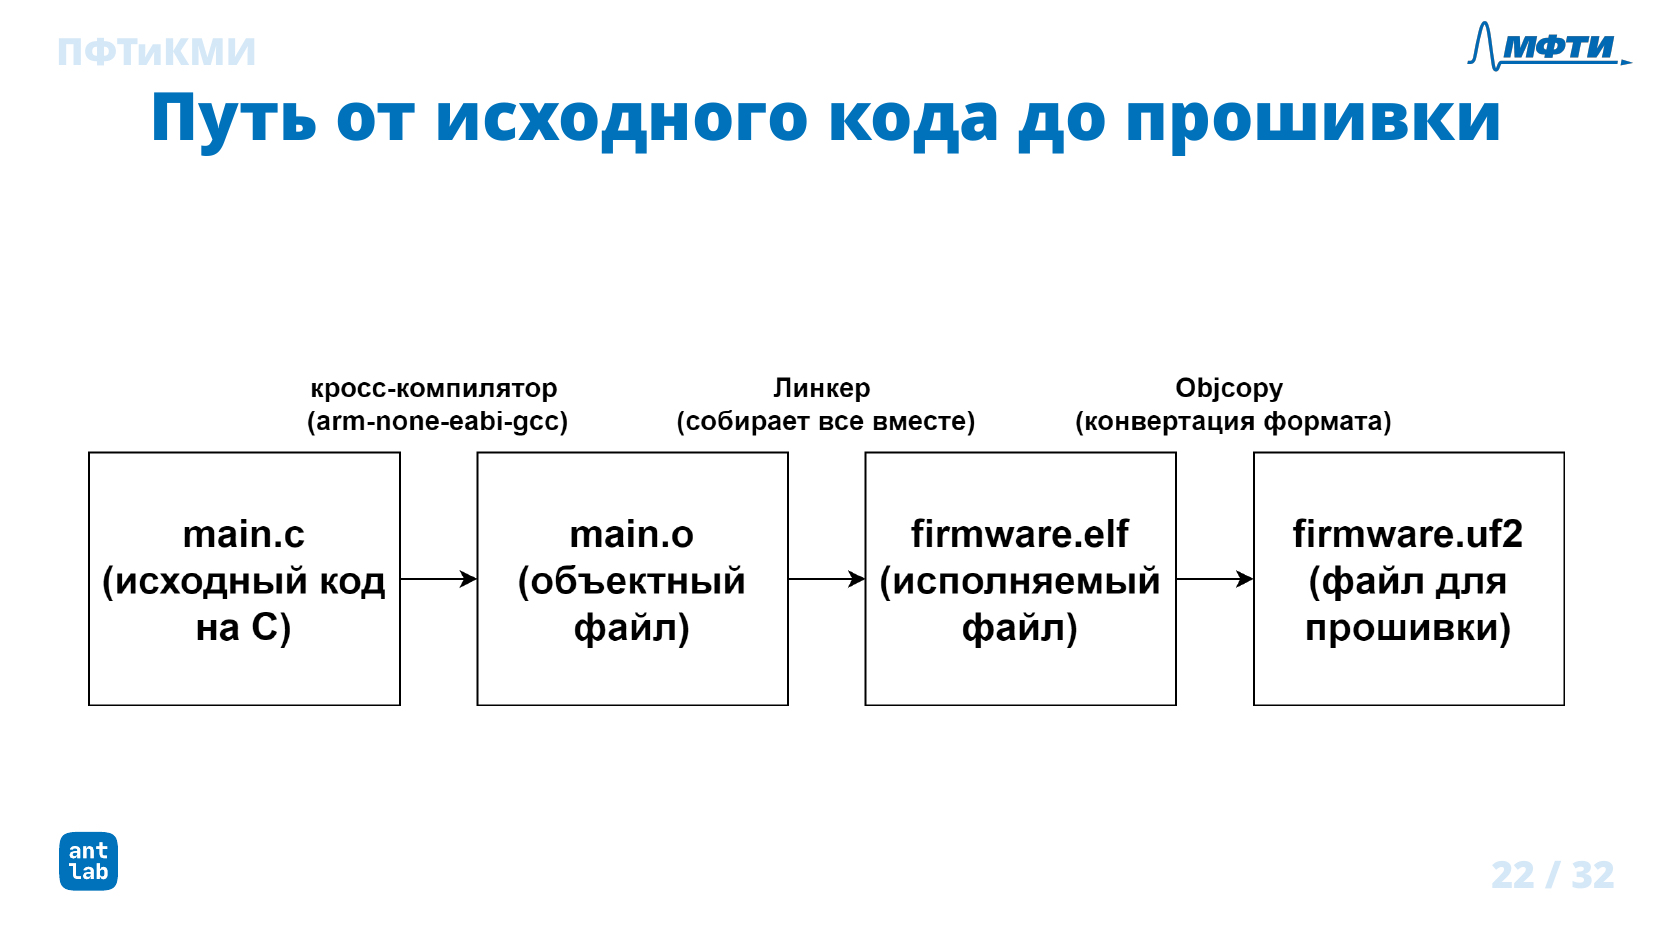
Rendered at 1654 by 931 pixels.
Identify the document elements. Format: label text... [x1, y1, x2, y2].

picture [1446, 0, 1654, 93]
title Путь от исходного кода до прошивки [82, 37, 1571, 193]
picture [88, 354, 1565, 706]
